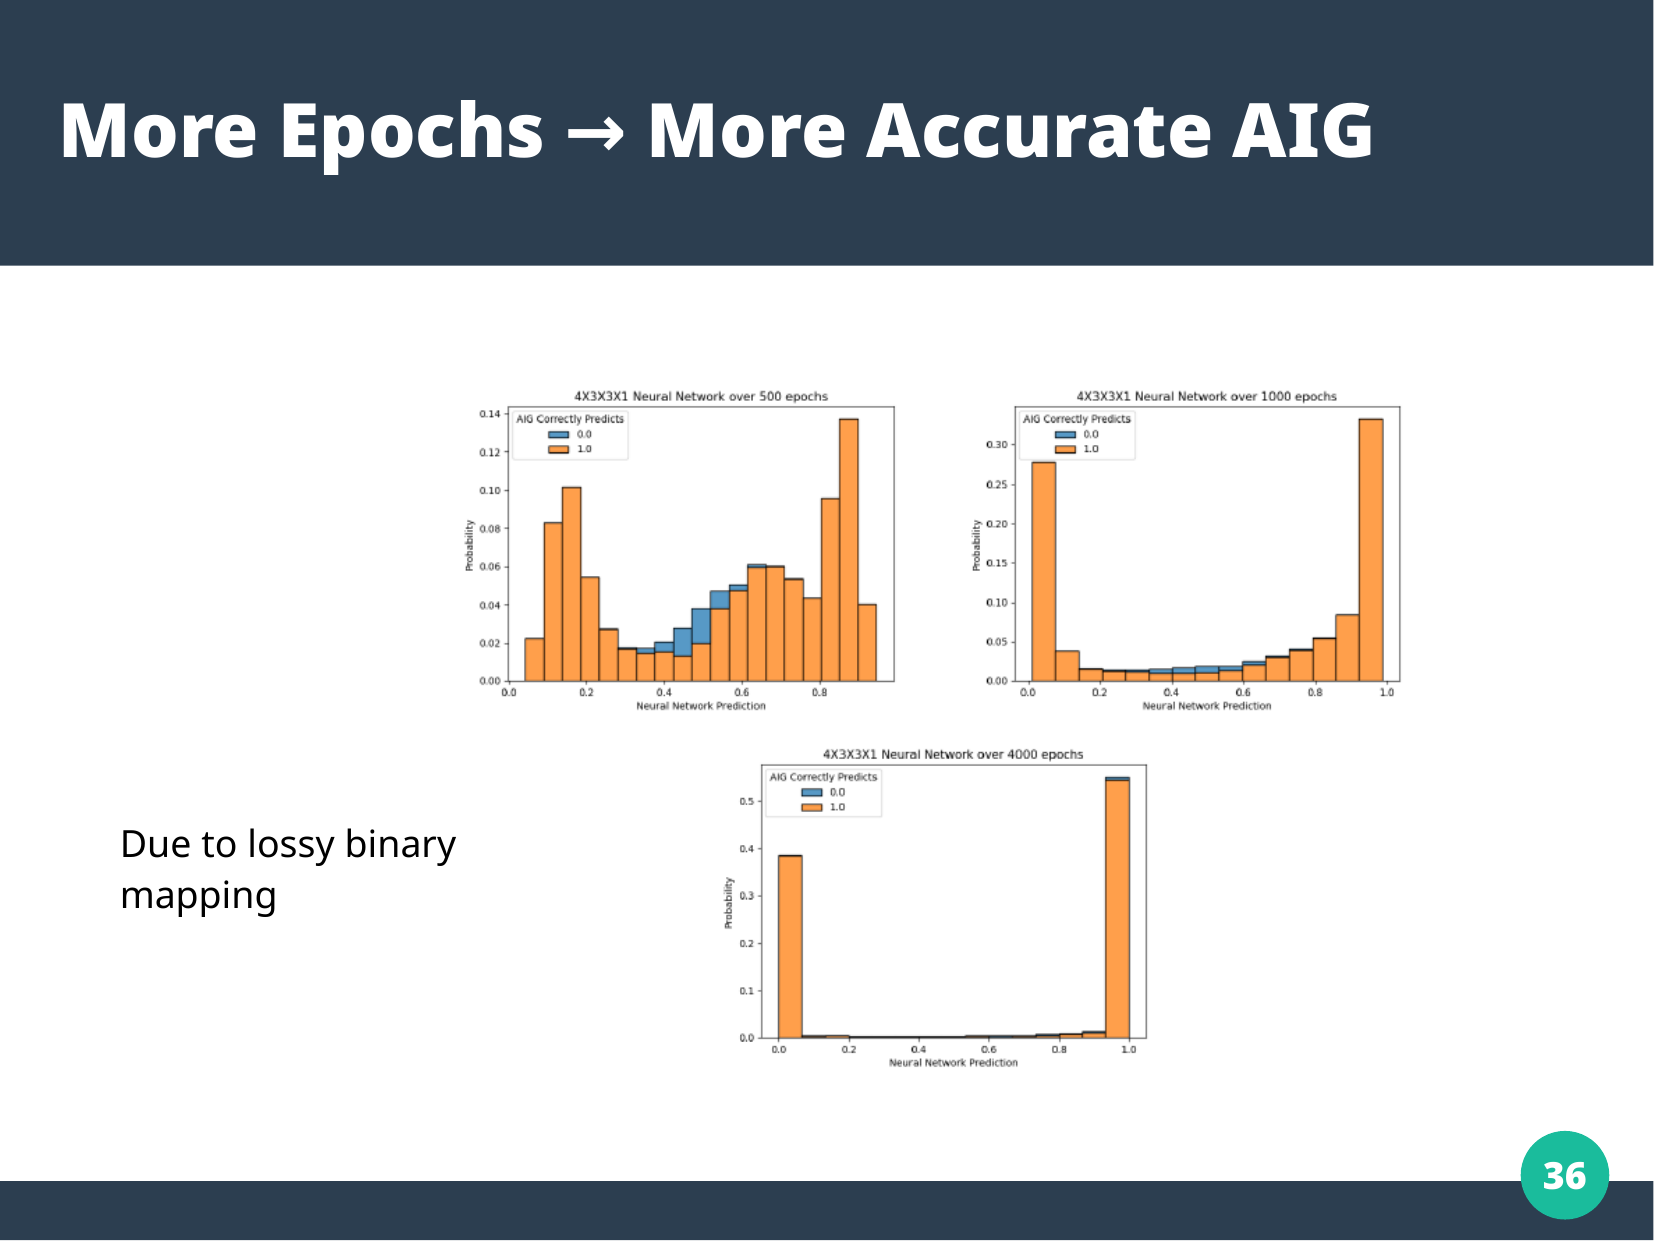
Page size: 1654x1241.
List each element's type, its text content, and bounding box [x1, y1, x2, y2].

picture [420, 359, 1501, 1081]
text_box Due to lossy binary mapping [105, 810, 496, 1096]
title More Epochs → More Accurate AIG [59, 49, 1595, 207]
